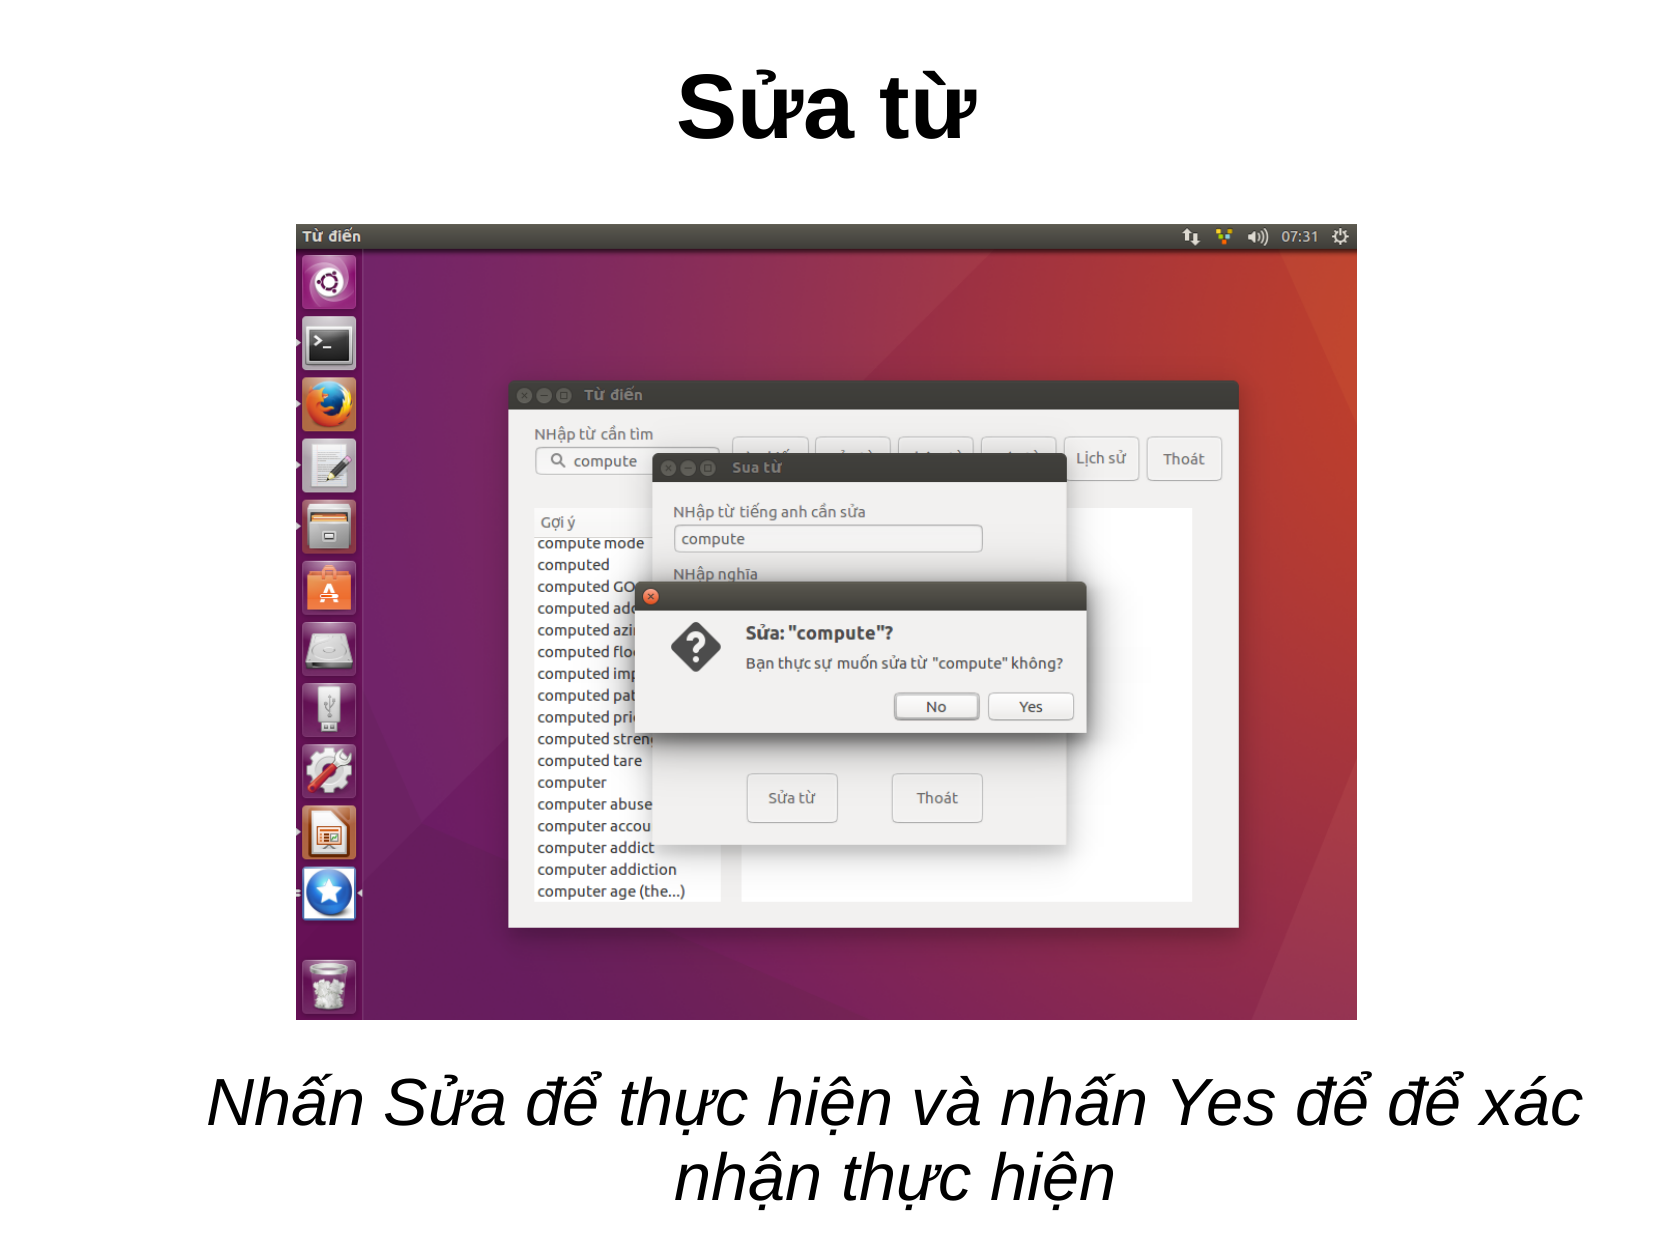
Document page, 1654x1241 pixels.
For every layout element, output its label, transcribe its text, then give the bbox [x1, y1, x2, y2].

list Nhấn Sửa để thực hiện và nhấn Yes để để xác nhận thực hiện [75, 1065, 1646, 1241]
picture [296, 224, 1357, 1021]
title Sửa từ [82, 49, 1571, 166]
